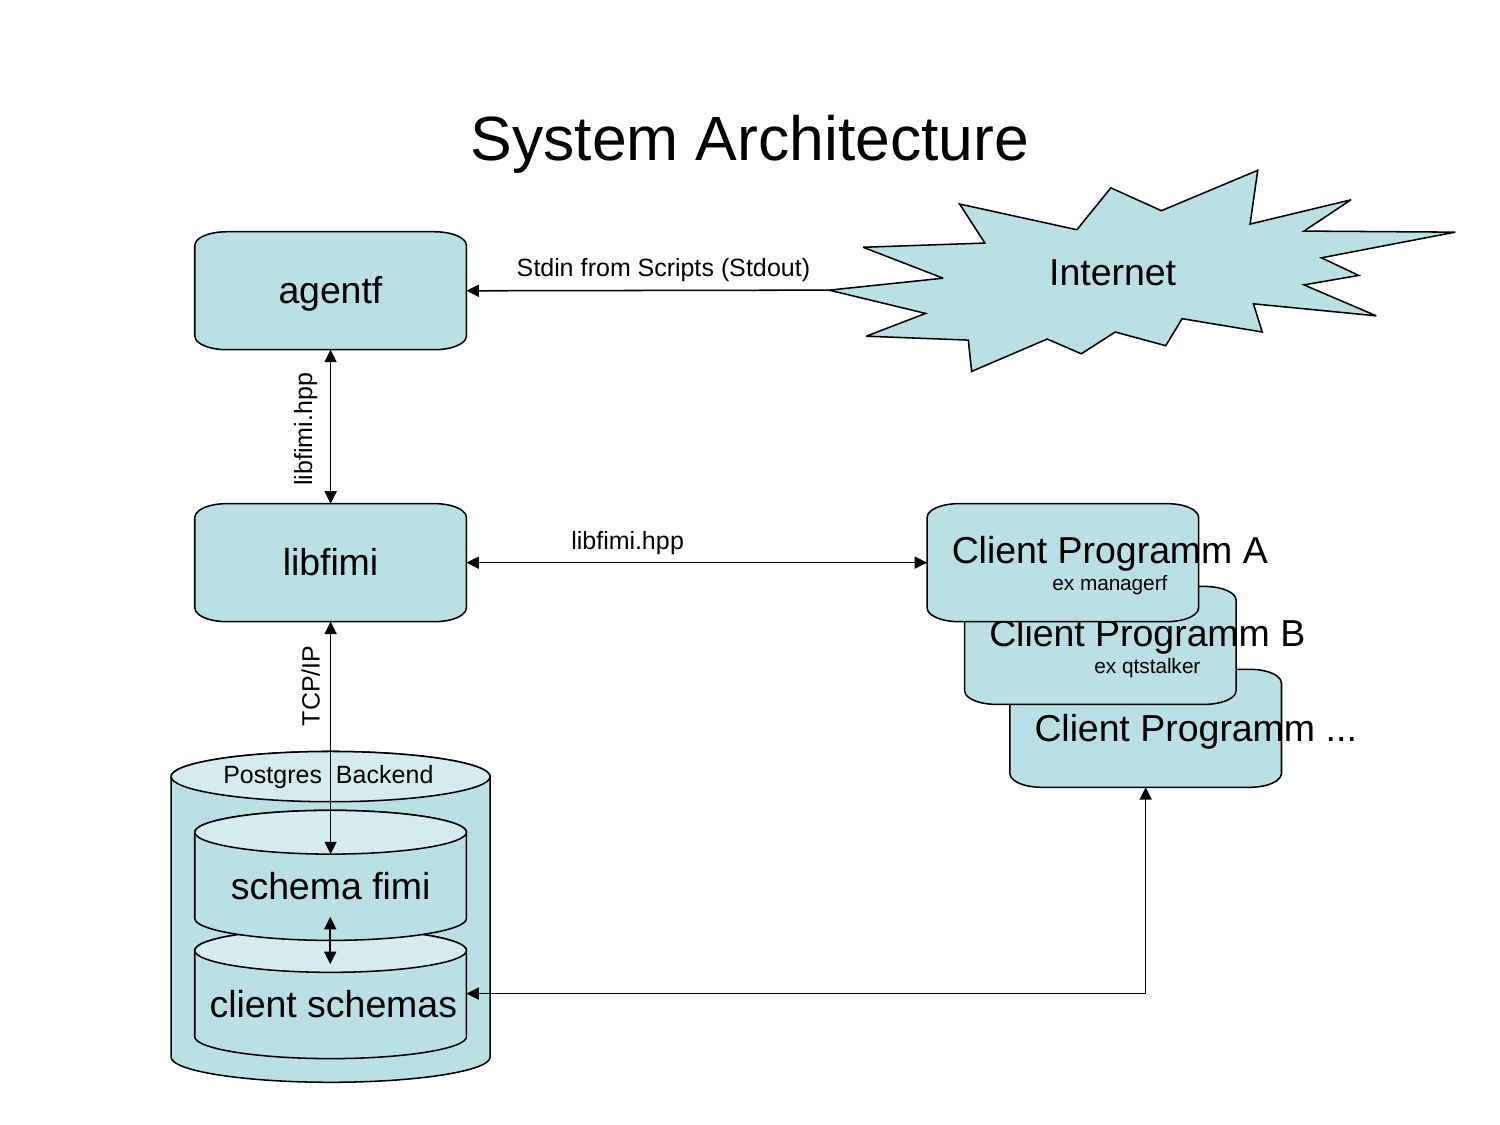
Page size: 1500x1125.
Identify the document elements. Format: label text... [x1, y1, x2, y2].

text_box Postgres Backend [208, 753, 330, 798]
text_box agentf [194, 231, 467, 350]
text_box Postgres Backend [331, 753, 469, 798]
text_box Internet [830, 170, 1456, 372]
text_box client schemas [194, 952, 467, 1059]
text_box schema fimi [194, 833, 467, 941]
text_box [171, 780, 491, 1083]
text_box Stdin from Scripts (Stdout) [501, 245, 880, 290]
text_box [331, 778, 491, 993]
text_box Client Programm B ex qtstalker [964, 586, 1237, 705]
text_box TCP/IP [289, 551, 333, 741]
text_box agentf [304, 285, 314, 299]
text_box libfimi.hpp [556, 519, 758, 563]
text_box Client Programm A ex managerf [927, 503, 1199, 622]
title System Architecture [75, 45, 1426, 233]
text_box libfimi [194, 503, 467, 622]
text_box Client Programm ... [1009, 669, 1282, 788]
text_box libfimi.hpp [281, 299, 326, 501]
